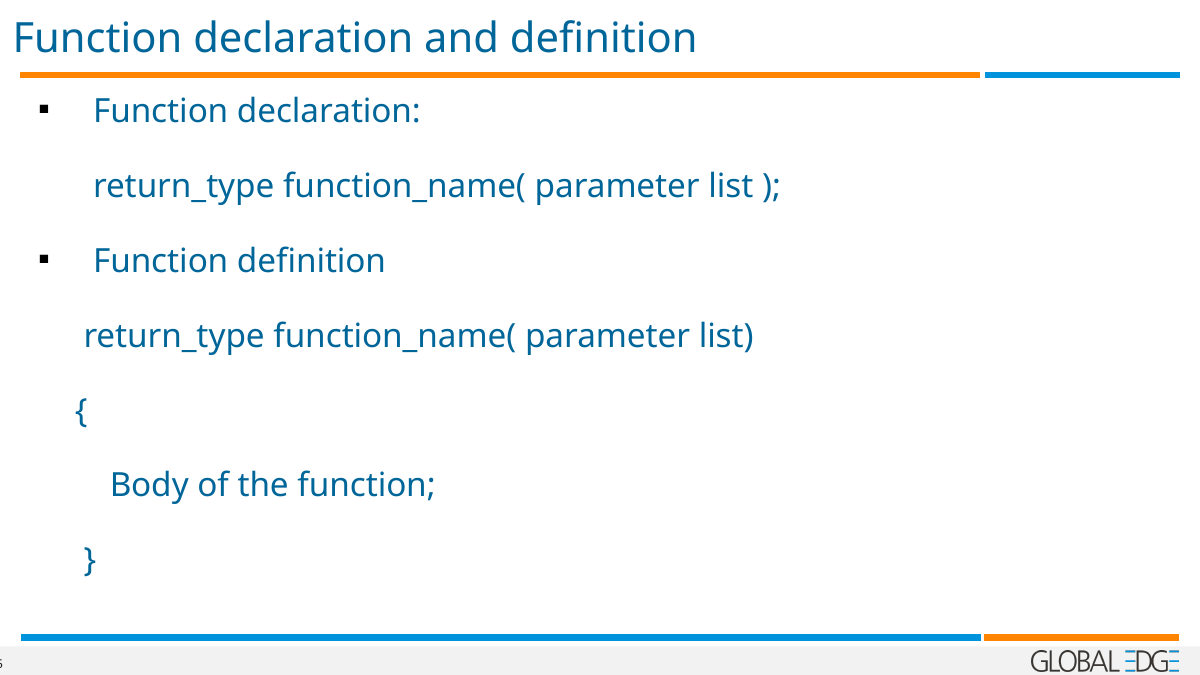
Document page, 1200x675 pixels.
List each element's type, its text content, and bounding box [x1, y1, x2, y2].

picture [1031, 650, 1179, 672]
title Function declaration and definition [12, 9, 1088, 63]
list Function declaration: return_type function_name( parameter list ); Function definition return_type function_name( parameter list) { Body of the function; } [22, 87, 1181, 628]
